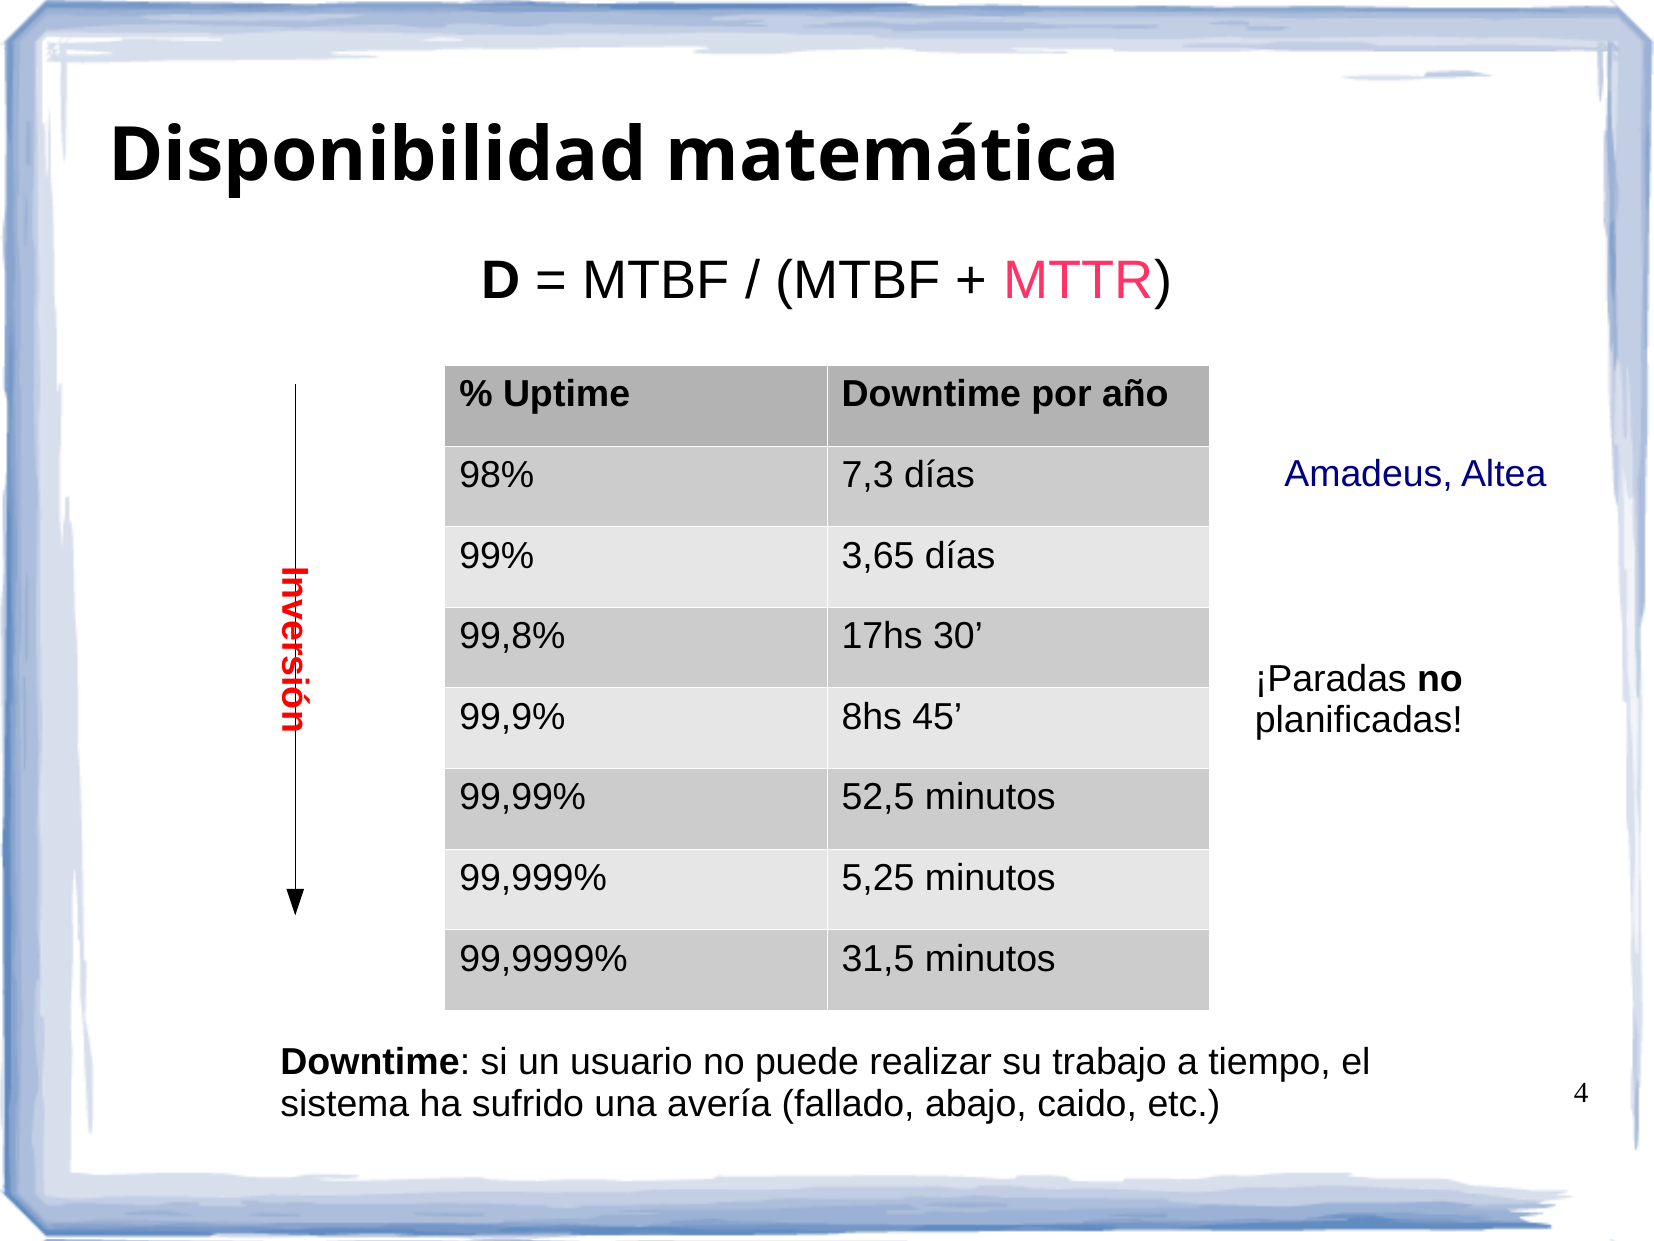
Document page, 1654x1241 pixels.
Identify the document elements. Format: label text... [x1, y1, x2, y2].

text_box D = MTBF / (MTBF + MTTR) [466, 242, 1188, 329]
text_box Downtime: si un usuario no puede realizar su trabajo a tiempo, el sistema ha sufrido una avería (fallado, abajo, caido, etc.) [265, 1033, 1483, 1173]
table_cell 99,99% [445, 769, 827, 849]
table_cell 31,5 minutos [828, 930, 1209, 1010]
table_cell 3,65 días [828, 527, 1209, 607]
table_cell 98% [445, 447, 827, 526]
table_cell 99,999% [445, 850, 827, 929]
table_cell 17hs 30’ [828, 608, 1209, 687]
picture [0, 0, 1654, 1241]
text_box Disponibilidad matemática [93, 93, 1088, 260]
table_cell 52,5 minutos [828, 769, 1209, 849]
table_header % Uptime [445, 366, 827, 446]
table_cell 99,8% [445, 608, 827, 687]
text_box ¡Paradas no planificadas! [1240, 649, 1479, 748]
table_cell 5,25 minutos [828, 850, 1209, 929]
table_cell 99% [445, 527, 827, 607]
table_cell 8hs 45’ [828, 688, 1209, 768]
table_header Downtime por año [828, 366, 1209, 446]
text_box Amadeus, Altea [1269, 445, 1587, 502]
table_cell 99,9999% [445, 930, 827, 1010]
table_cell 99,9% [445, 688, 827, 768]
table_cell 7,3 días [828, 447, 1209, 526]
